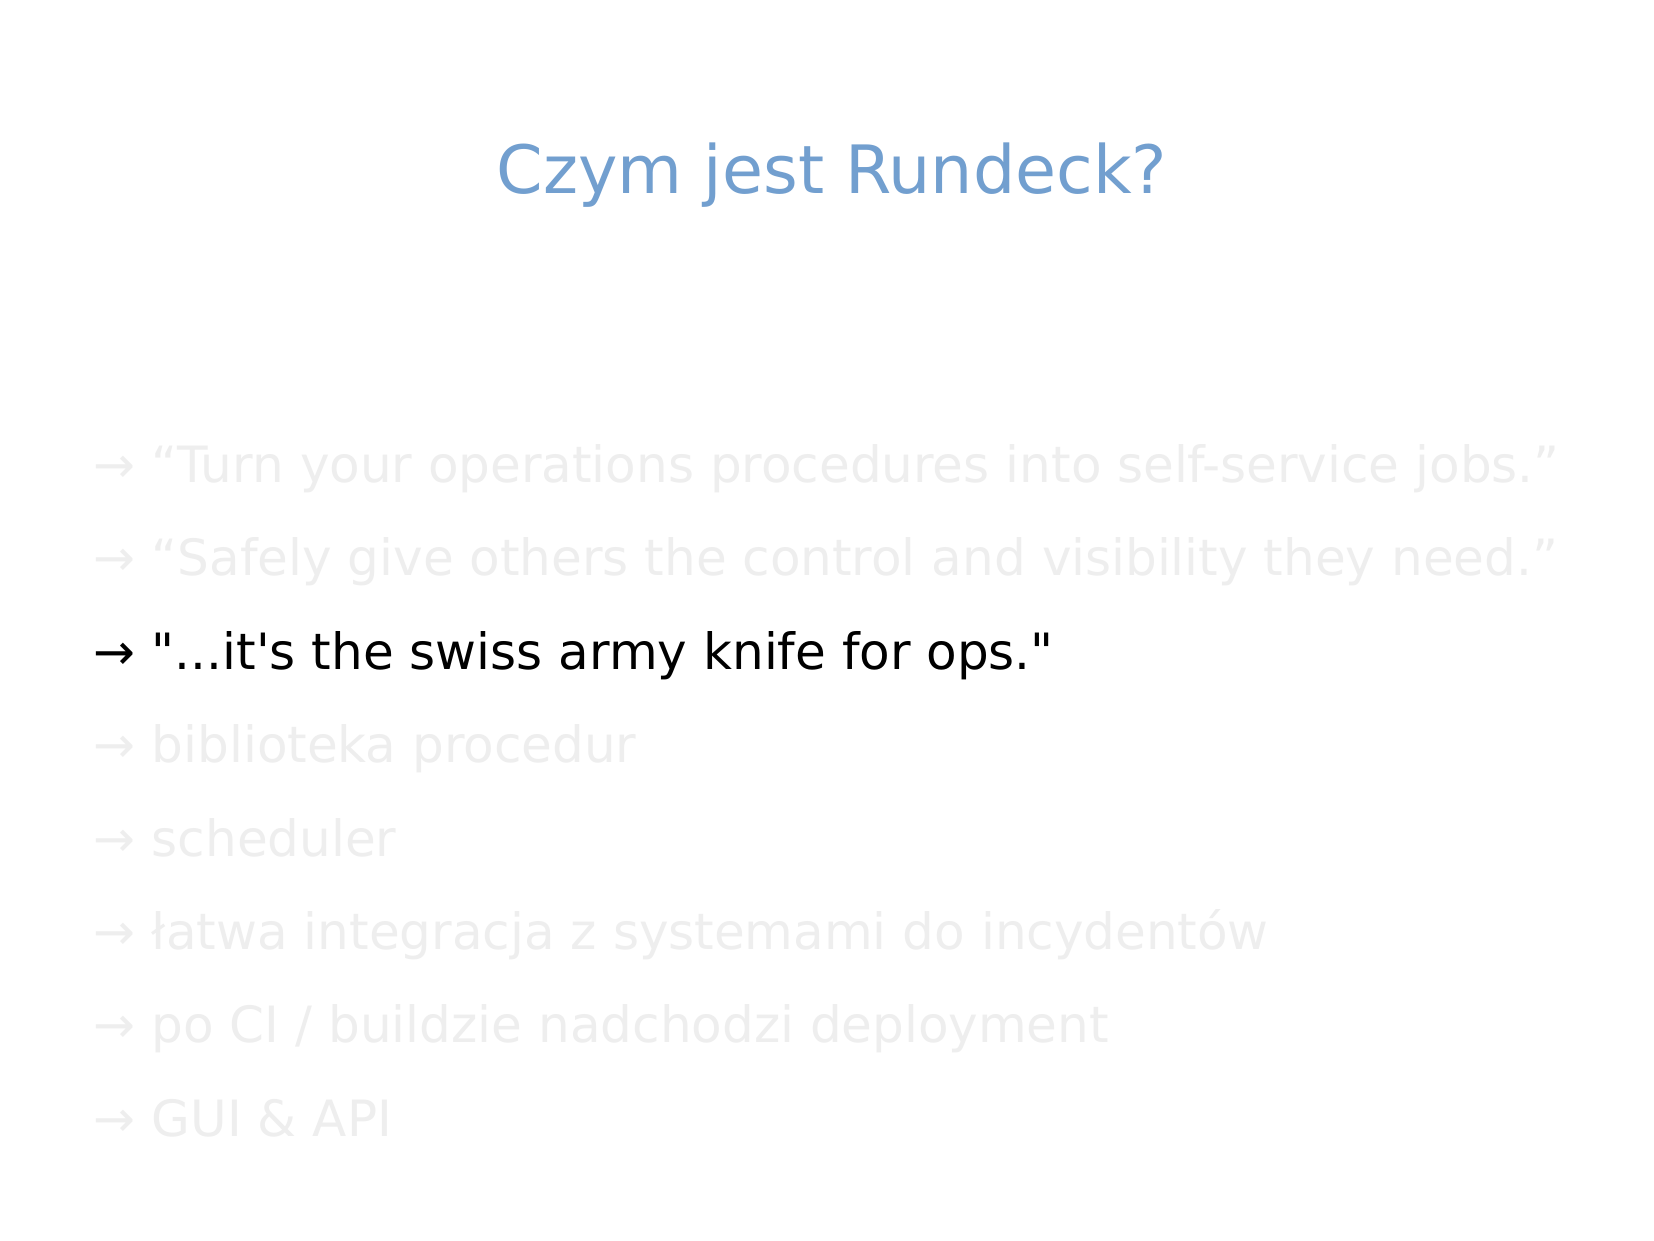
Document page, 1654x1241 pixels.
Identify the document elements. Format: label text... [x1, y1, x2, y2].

text_box → “Turn your operations procedures into self-service jobs.” → “Safely give others the control and visibility they need.” → "...it's the swiss army knife for ops." → biblioteka procedur → scheduler → łatwa integracja z systemami do incydentów → po CI / buildzie nadchodzi deployment → GUI & API [79, 399, 1575, 1127]
text_box Czym jest Rundeck? [482, 123, 1183, 217]
